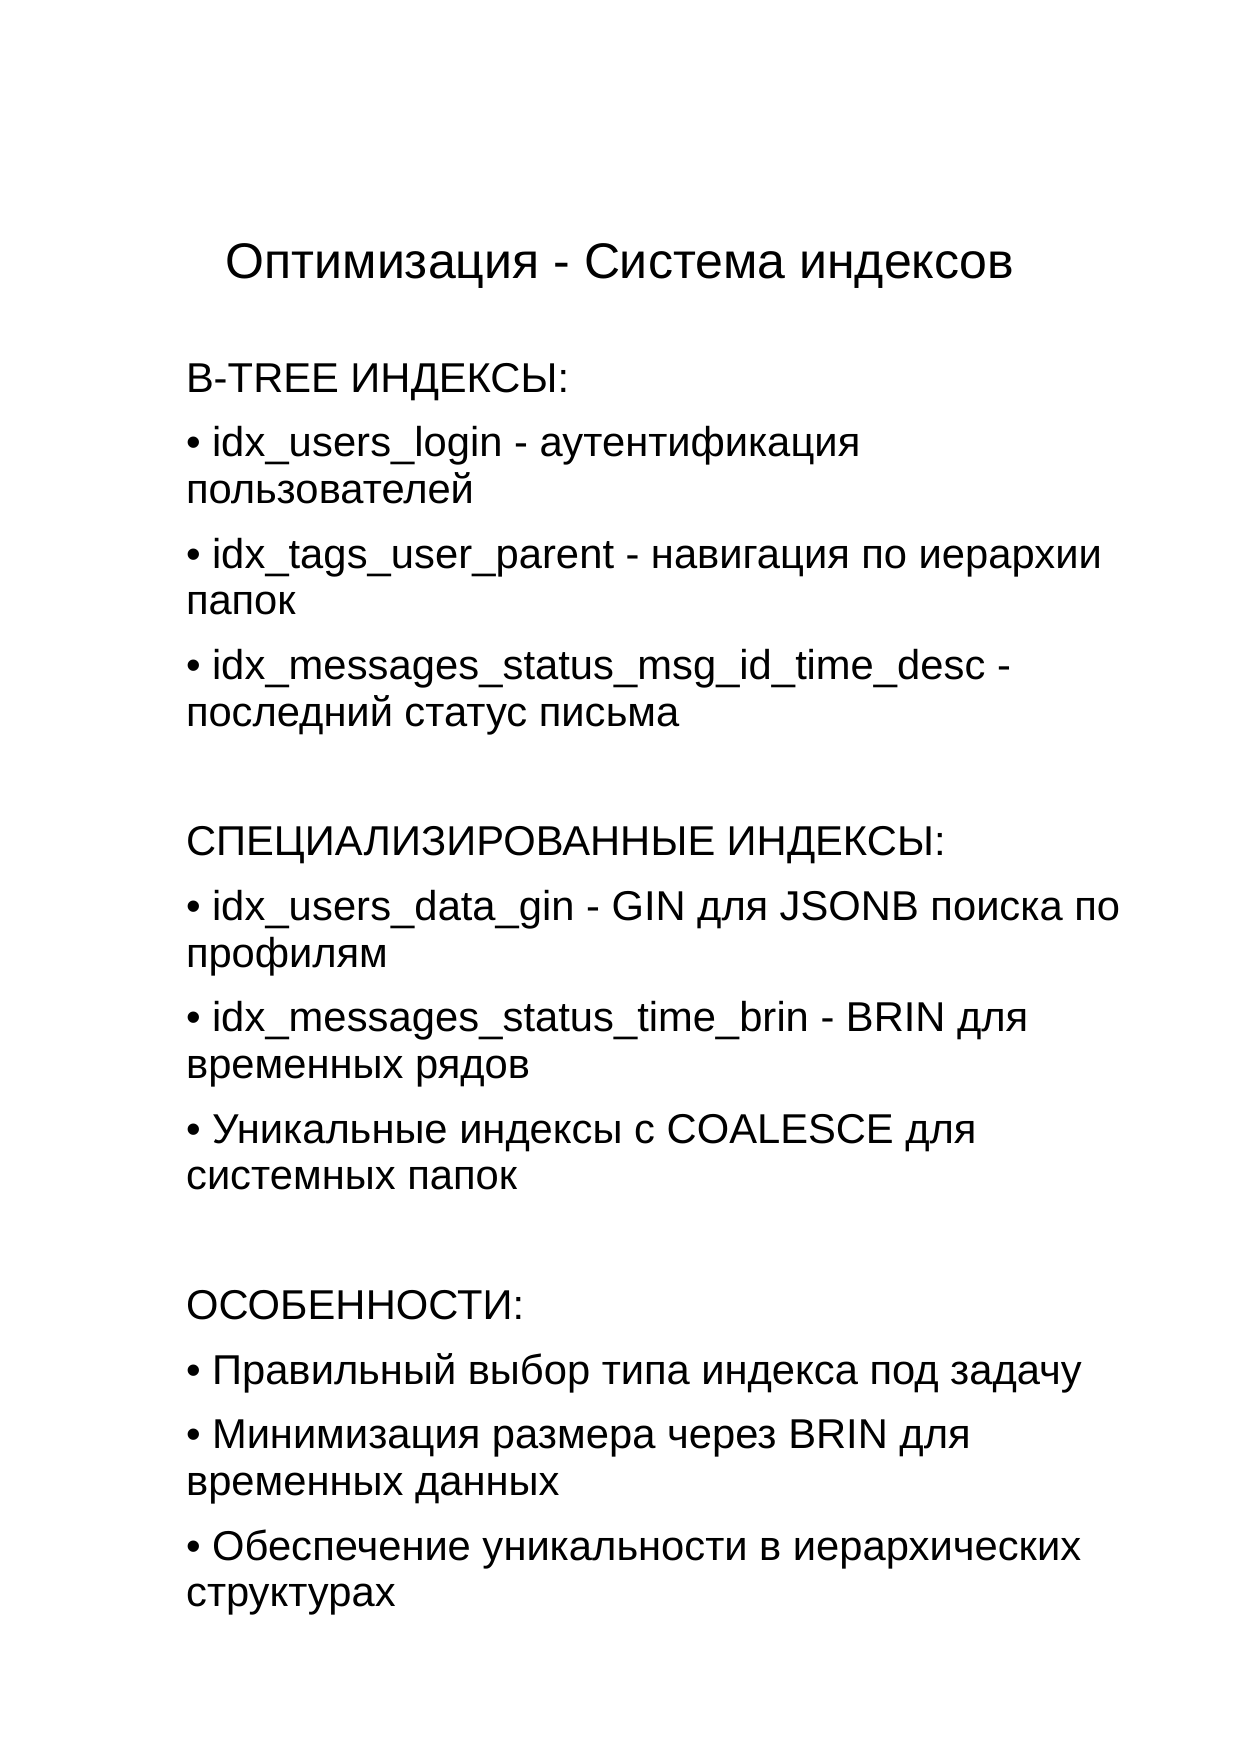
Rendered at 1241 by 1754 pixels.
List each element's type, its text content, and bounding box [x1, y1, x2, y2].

title Оптимизация - Система индексов [115, 124, 1125, 354]
list B-TREE ИНДЕКСЫ: • idx_users_login - аутентификация пользователей • idx_tags_user_parent - навигация по иерархии папок • idx_messages_status_msg_id_time_desc - последний статус письма СПЕЦИАЛИЗИРОВАННЫЕ ИНДЕКСЫ: • idx_users_data_gin - GIN для JSONB поиска по профилям • idx_messages_status_time_brin - BRIN для временных рядов • Уникальные индексы с COALESCE для системных папок ОСОБЕННОСТИ: • Правильный выбор типа индекса под задачу • Минимизация размера через BRIN для временных данных • Обеспечение уникальности в иерархических структурах [115, 354, 1125, 1616]
